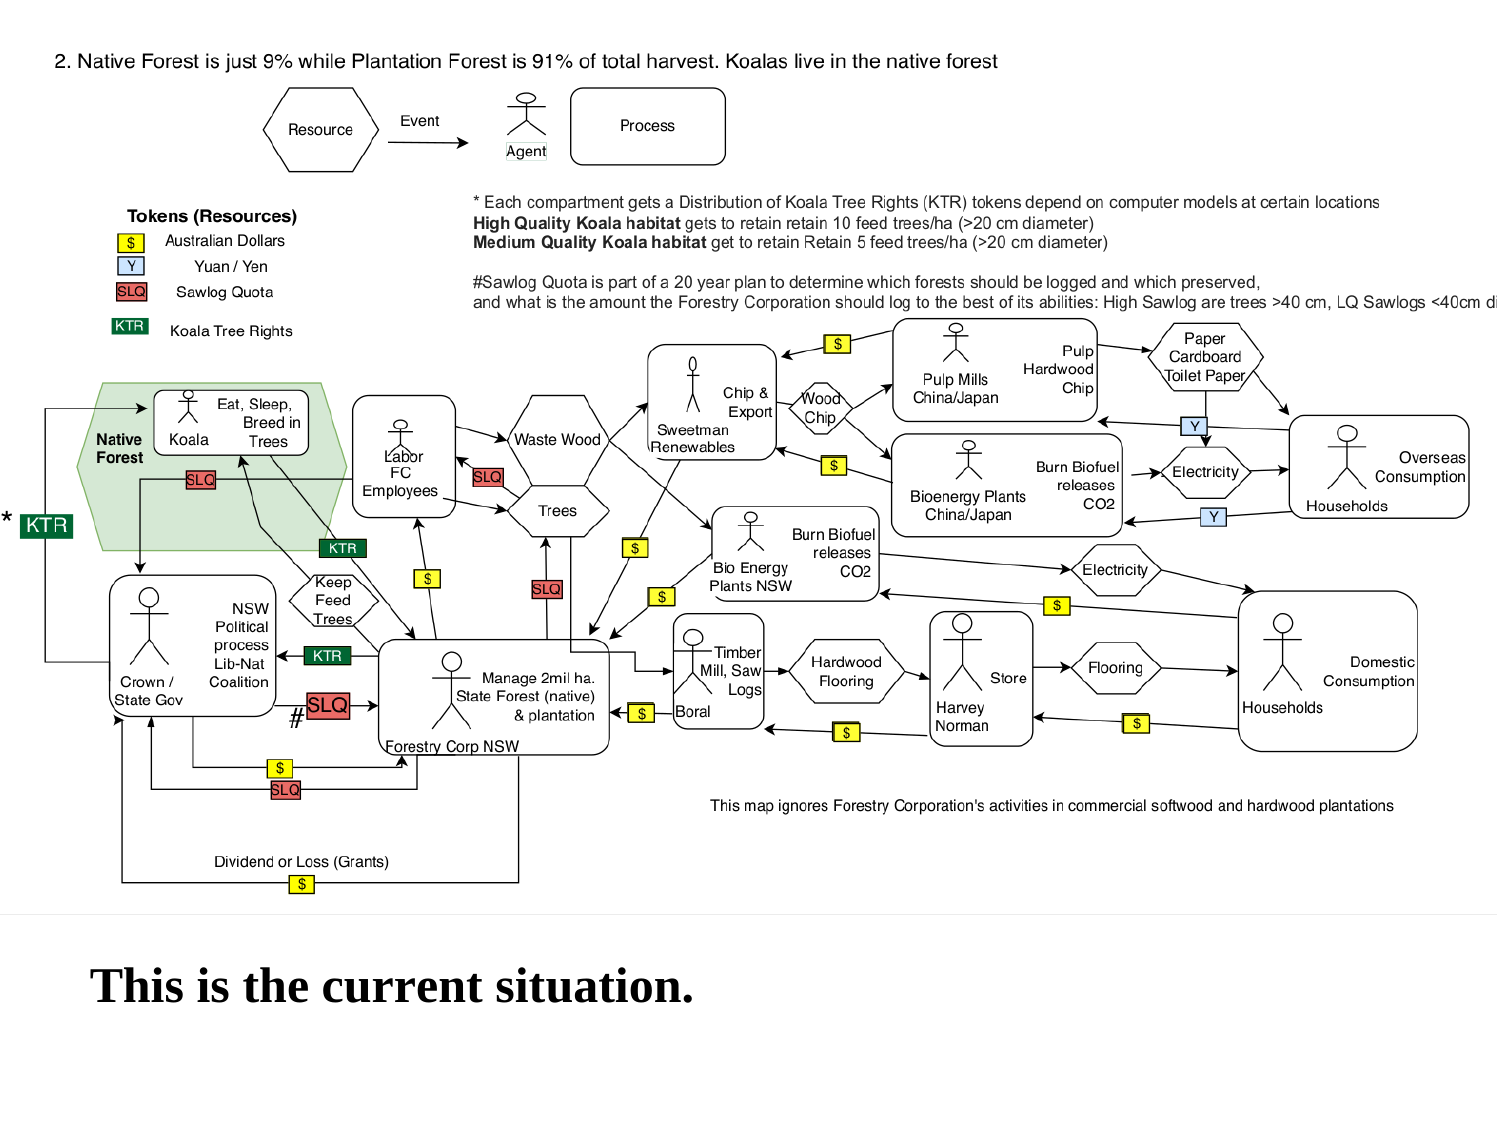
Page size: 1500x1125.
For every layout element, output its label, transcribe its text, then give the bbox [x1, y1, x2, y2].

picture [0, 39, 1497, 916]
text_box This is the current situation. [75, 945, 1396, 1020]
